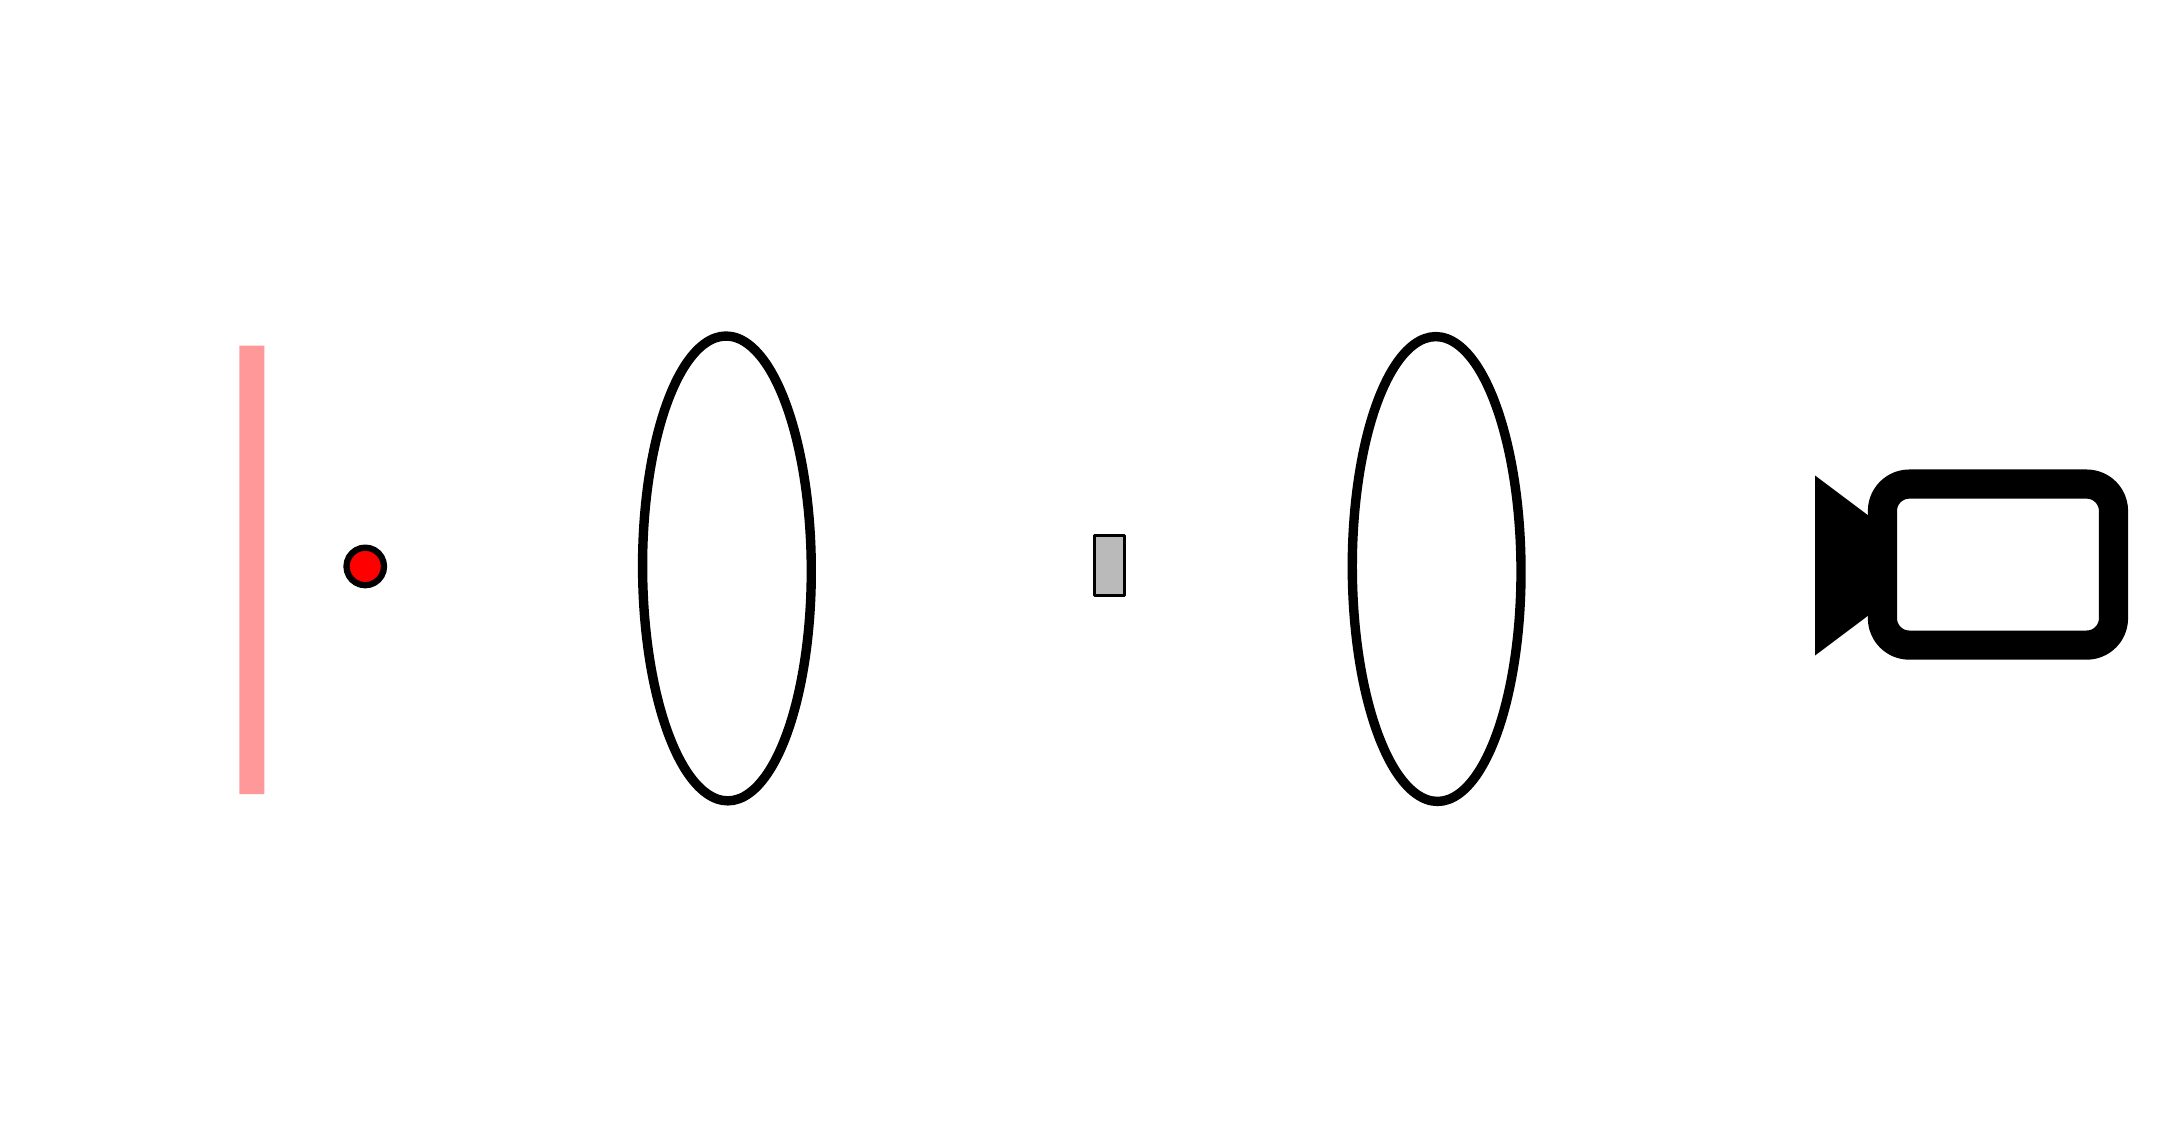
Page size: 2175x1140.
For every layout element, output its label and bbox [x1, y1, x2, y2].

text_box [1882, 484, 2114, 646]
text_box [1815, 475, 1876, 656]
text_box [346, 547, 385, 586]
text_box [642, 336, 812, 801]
text_box [1094, 535, 1125, 596]
text_box [1352, 336, 1522, 802]
